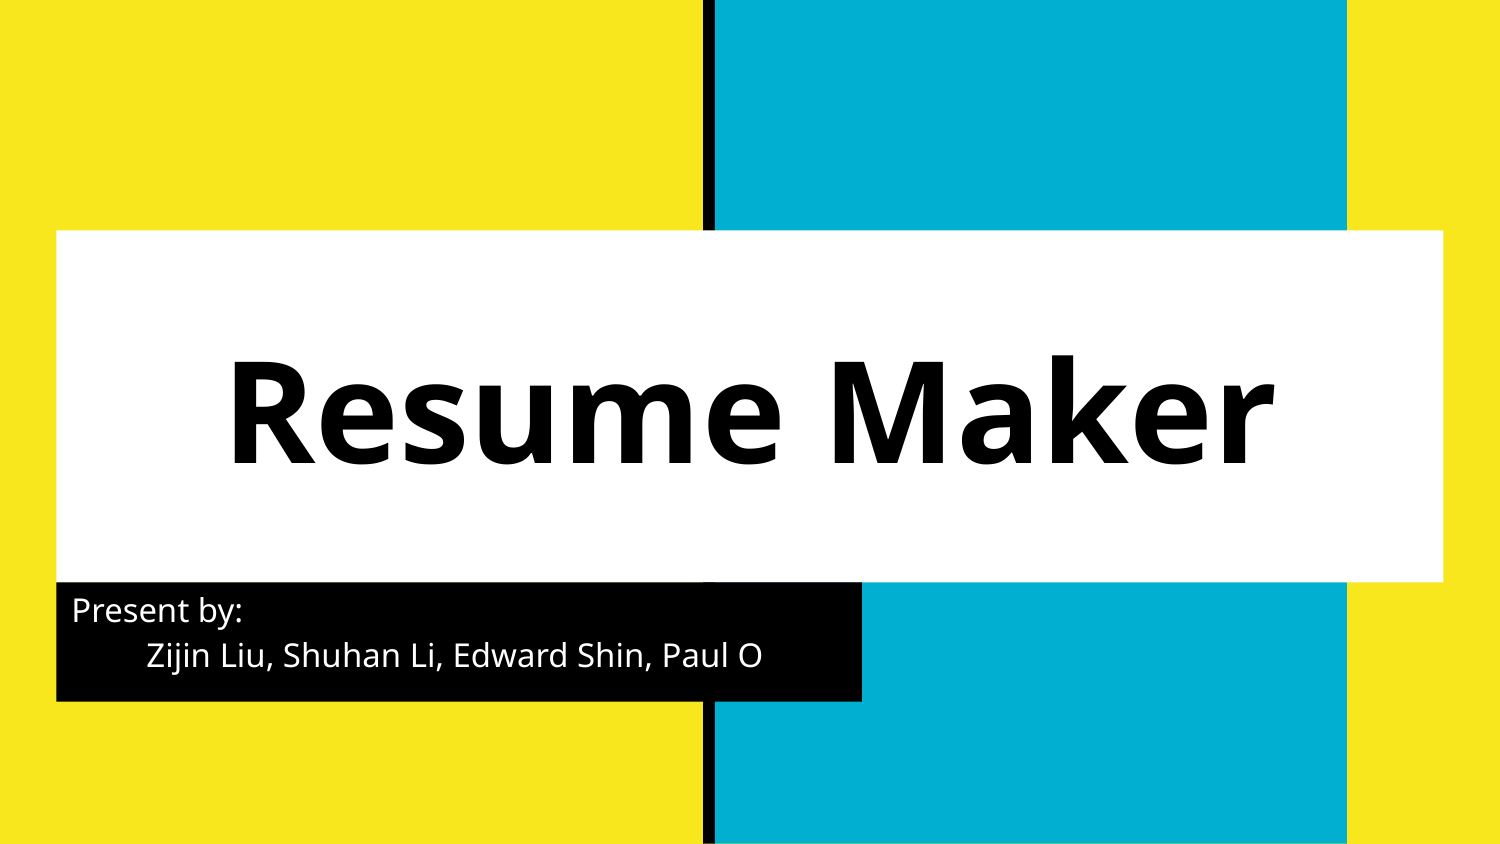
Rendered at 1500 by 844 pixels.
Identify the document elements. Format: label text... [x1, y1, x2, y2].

title Resume Maker [56, 230, 1444, 583]
subtitle Present by: Zijin Liu, Shuhan Li, Edward Shin, Paul O [56, 582, 862, 702]
